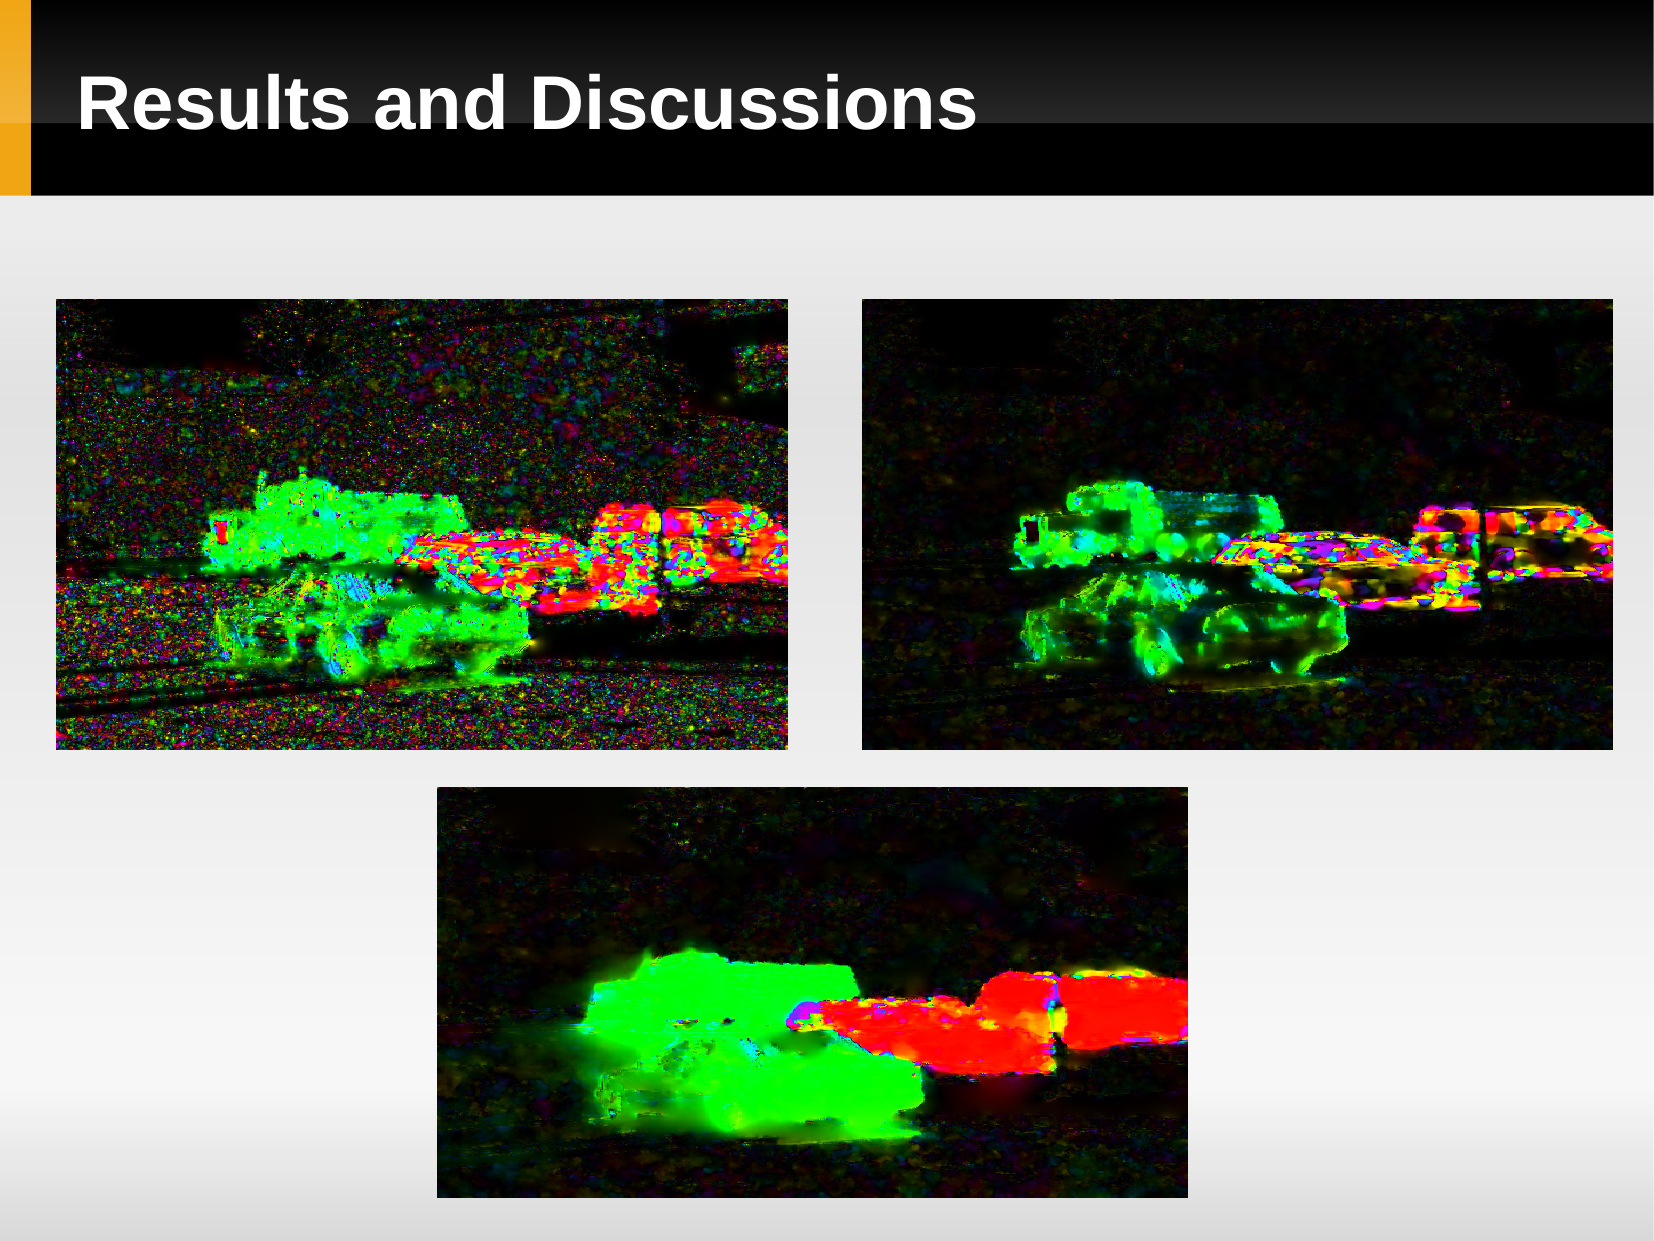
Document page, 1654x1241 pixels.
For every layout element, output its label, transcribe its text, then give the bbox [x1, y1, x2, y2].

title Results and Discussions [76, 0, 1565, 208]
picture [0, 0, 1654, 1241]
